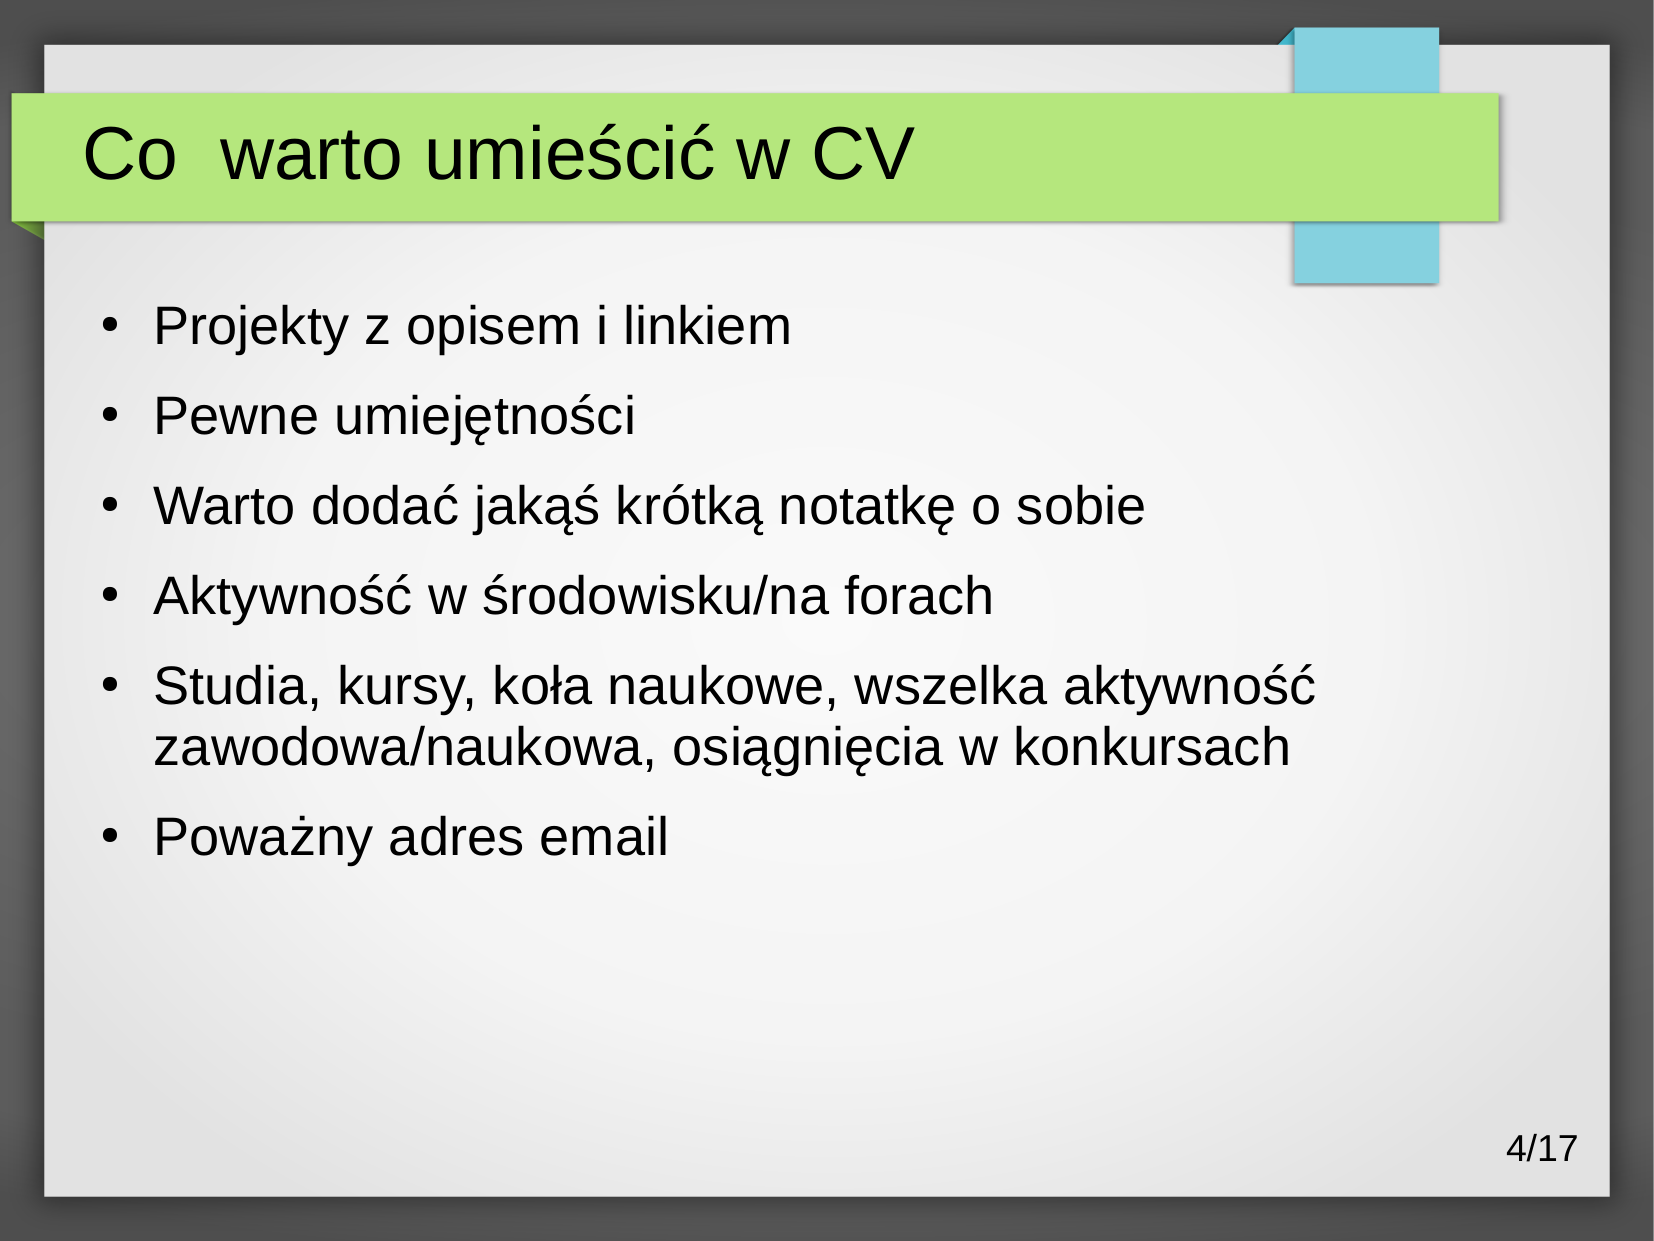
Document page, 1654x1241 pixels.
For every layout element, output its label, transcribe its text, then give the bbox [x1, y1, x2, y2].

picture [0, 0, 1654, 1241]
list Projekty z opisem i linkiem Pewne umiejętności Warto dodać jakąś krótką notatkę o sobie Aktywność w środowisku/na forach Studia, kursy, koła naukowe, wszelka aktywność zawodowa/naukowa, osiągnięcia w konkursach Poważny adres email [82, 295, 1571, 1015]
title Co warto umieścić w CV [82, 94, 1264, 213]
text_box <numer>/17 [1491, 1119, 1654, 1191]
